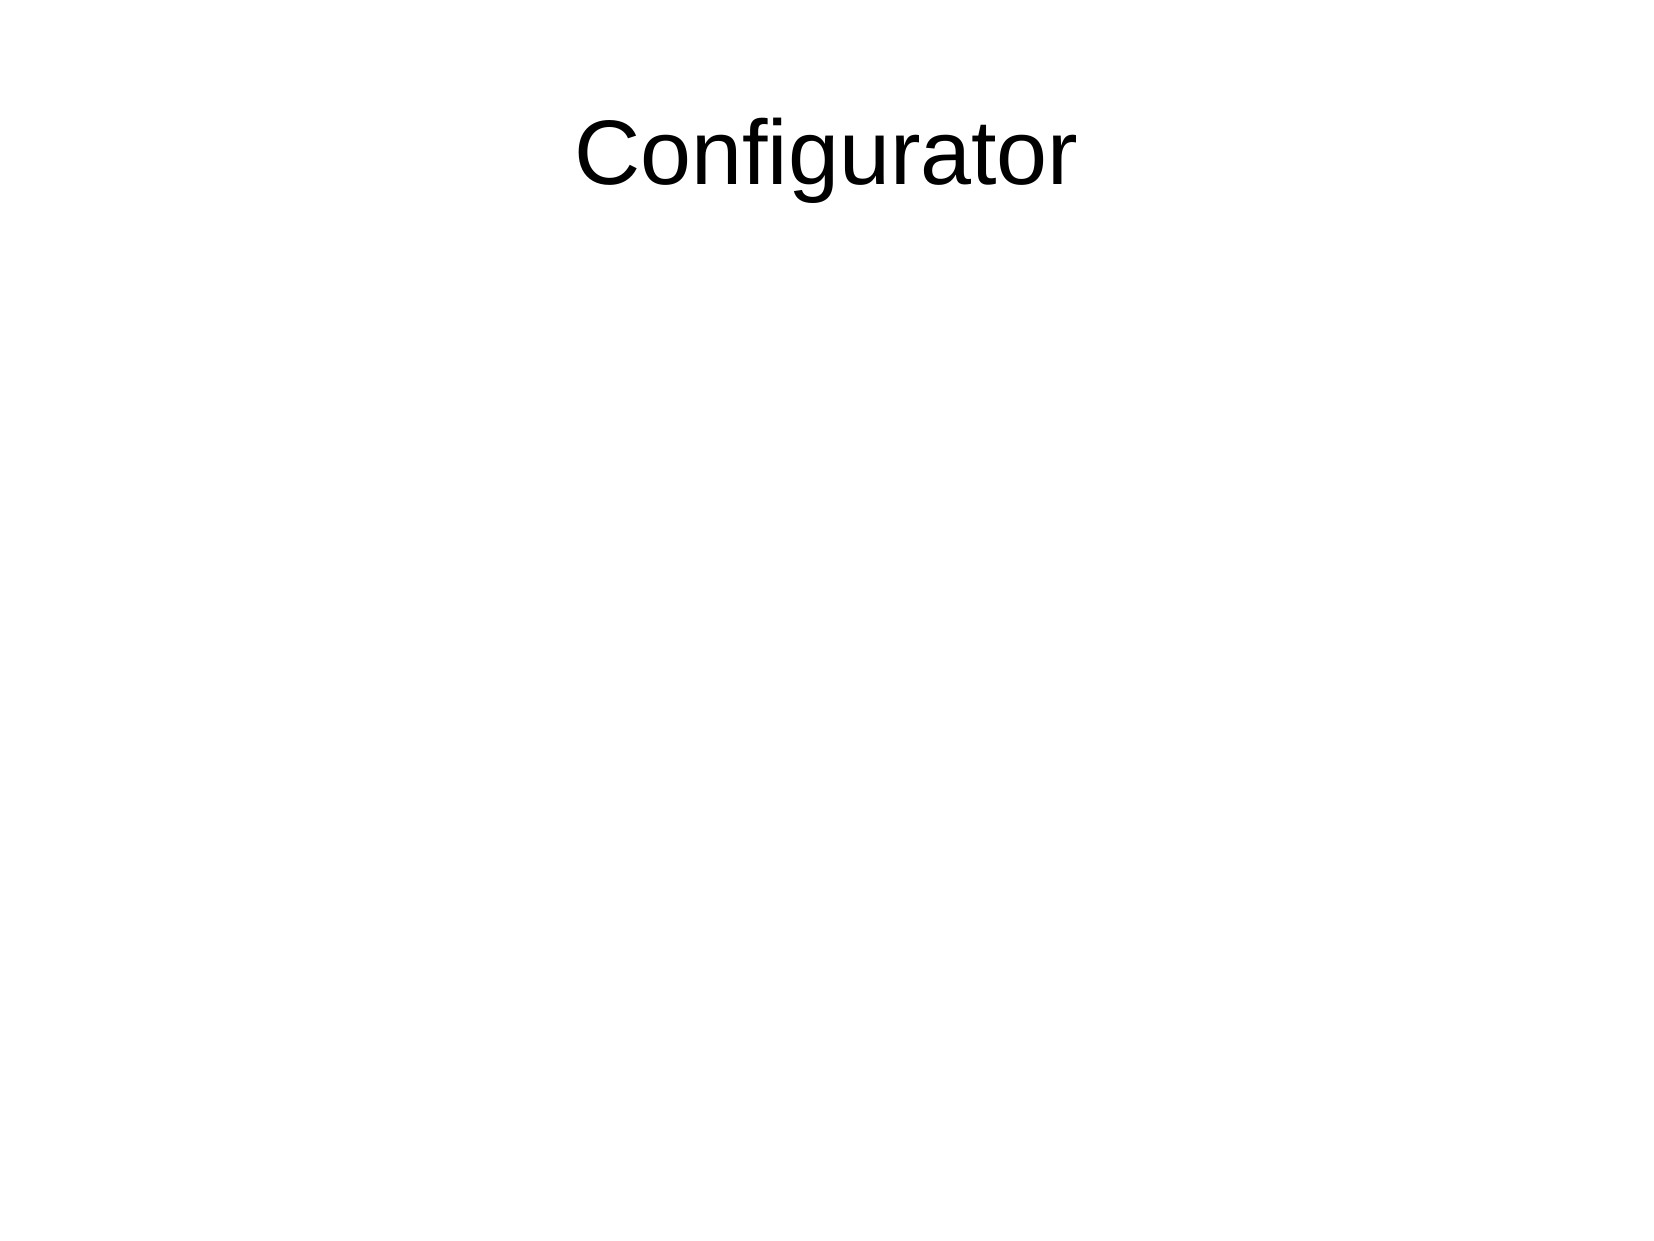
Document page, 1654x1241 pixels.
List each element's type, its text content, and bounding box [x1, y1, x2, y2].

title Configurator [82, 49, 1571, 257]
